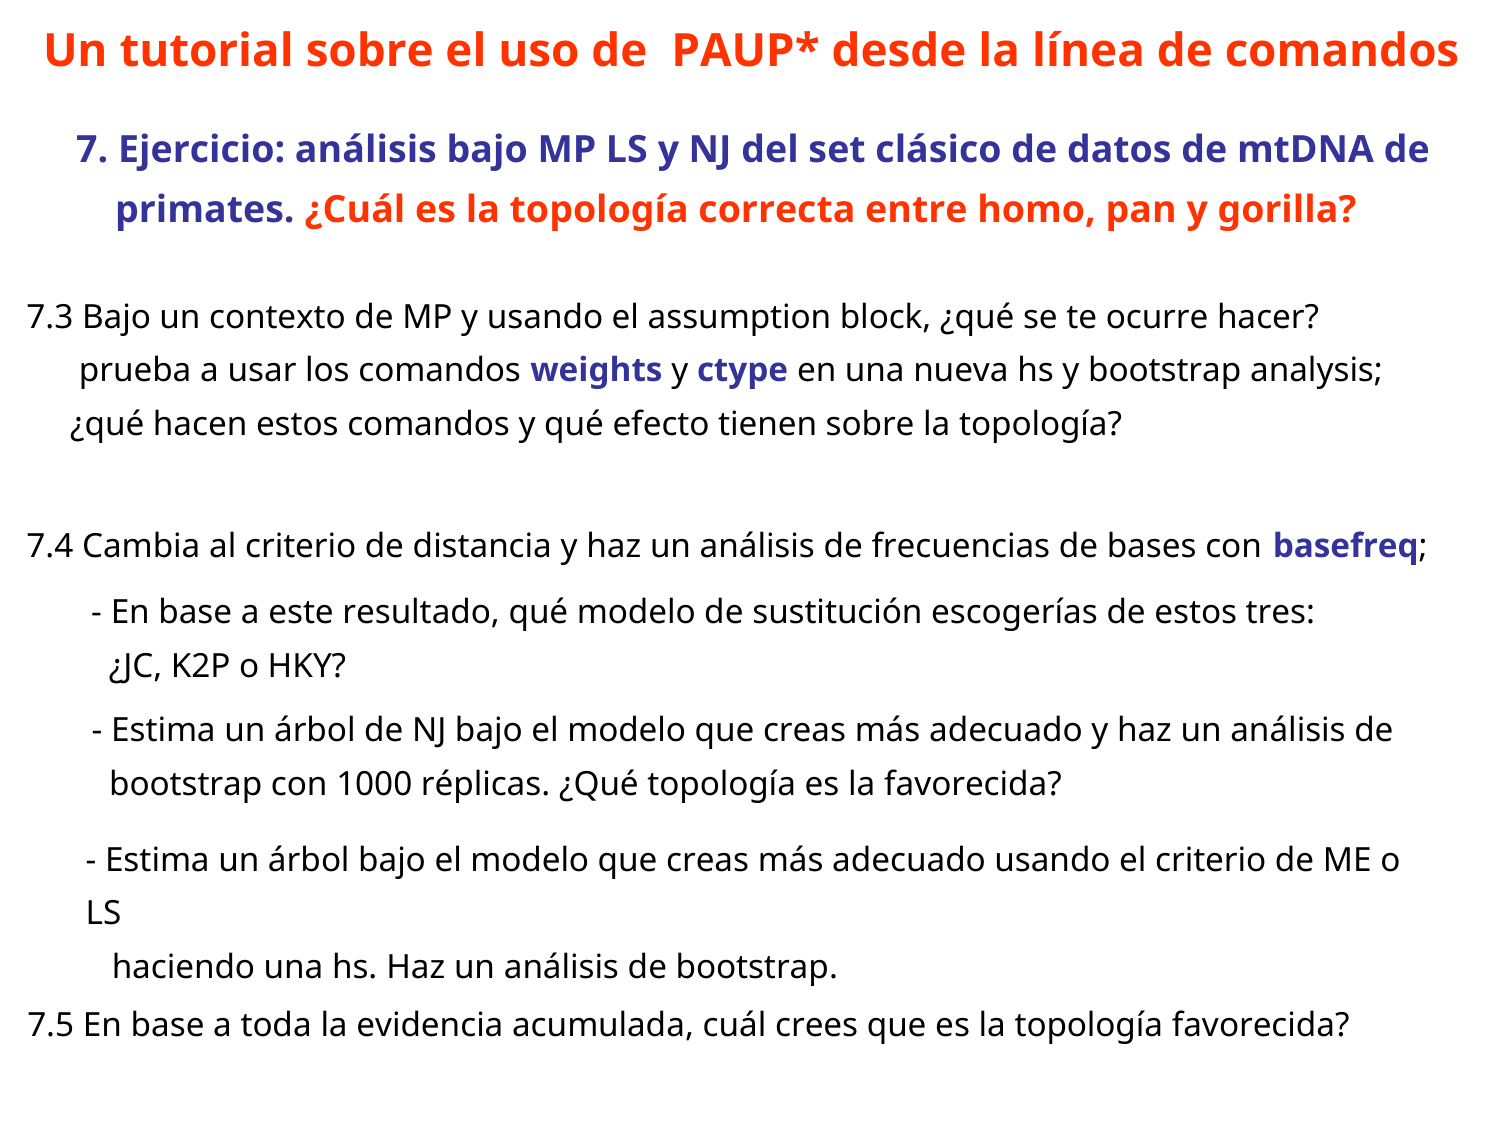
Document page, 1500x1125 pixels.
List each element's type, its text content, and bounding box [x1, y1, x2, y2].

text_box - Estima un árbol de NJ bajo el modelo que creas más adecuado y haz un análisis de bootstrap con 1000 réplicas. ¿Qué topología es la favorecida? [76, 686, 1465, 810]
text_box - Estima un árbol bajo el modelo que creas más adecuado usando el criterio de ME o LS haciendo una hs. Haz un análisis de bootstrap. [70, 816, 1459, 994]
text_box 7. Ejercicio: análisis bajo MP LS y NJ del set clásico de datos de mtDNA de primates. ¿Cuál es la topología correcta entre homo, pan y gorilla? [61, 101, 1500, 239]
text_box 7.4 Cambia al criterio de distancia y haz un análisis de frecuencias de bases con basefreq; [11, 503, 1453, 573]
text_box 7.5 En base a toda la evidencia acumulada, cuál crees que es la topología favorecida? [12, 995, 1367, 1051]
text_box 7.3 Bajo un contexto de MP y usando el assumption block, ¿qué se te ocurre hacer? prueba a usar los comandos weights y ctype en una nueva hs y bootstrap analysis; ¿qué hacen estos comandos y qué efecto tienen sobre la topología? [11, 273, 1495, 451]
text_box - En base a este resultado, qué modelo de sustitución escogerías de estos tres: ¿JC, K2P o HKY? [76, 568, 1465, 686]
text_box Un tutorial sobre el uso de PAUP* desde la línea de comandos [28, 13, 1475, 84]
